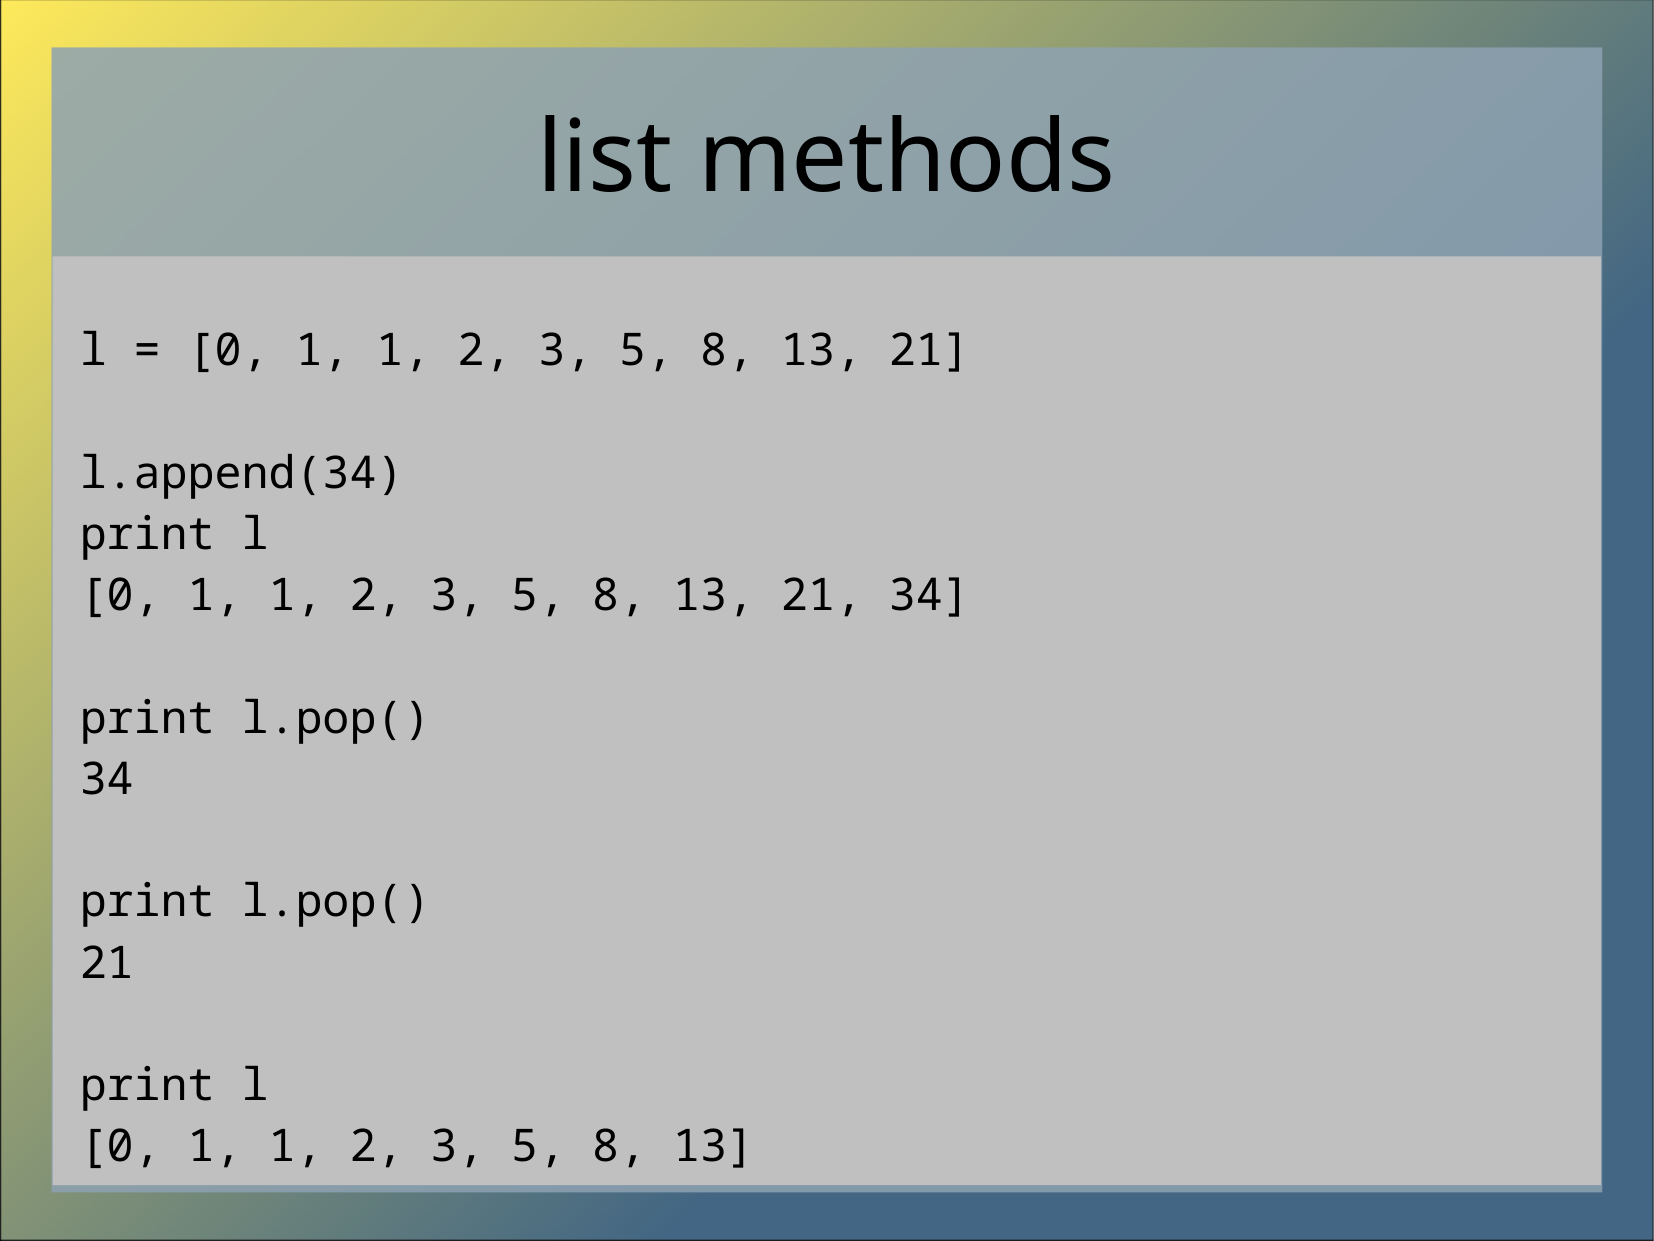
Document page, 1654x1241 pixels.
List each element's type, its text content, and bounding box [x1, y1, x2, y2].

list l = [0, 1, 1, 2, 3, 5, 8, 13, 21] l.append(34) print l [0, 1, 1, 2, 3, 5, 8, 13, 21, 34] print l.pop() 34 print l.pop() 21 print l [0, 1, 1, 2, 3, 5, 8, 13] [52, 256, 1601, 1186]
title list methods [82, 49, 1571, 256]
picture [0, 0, 1654, 1241]
